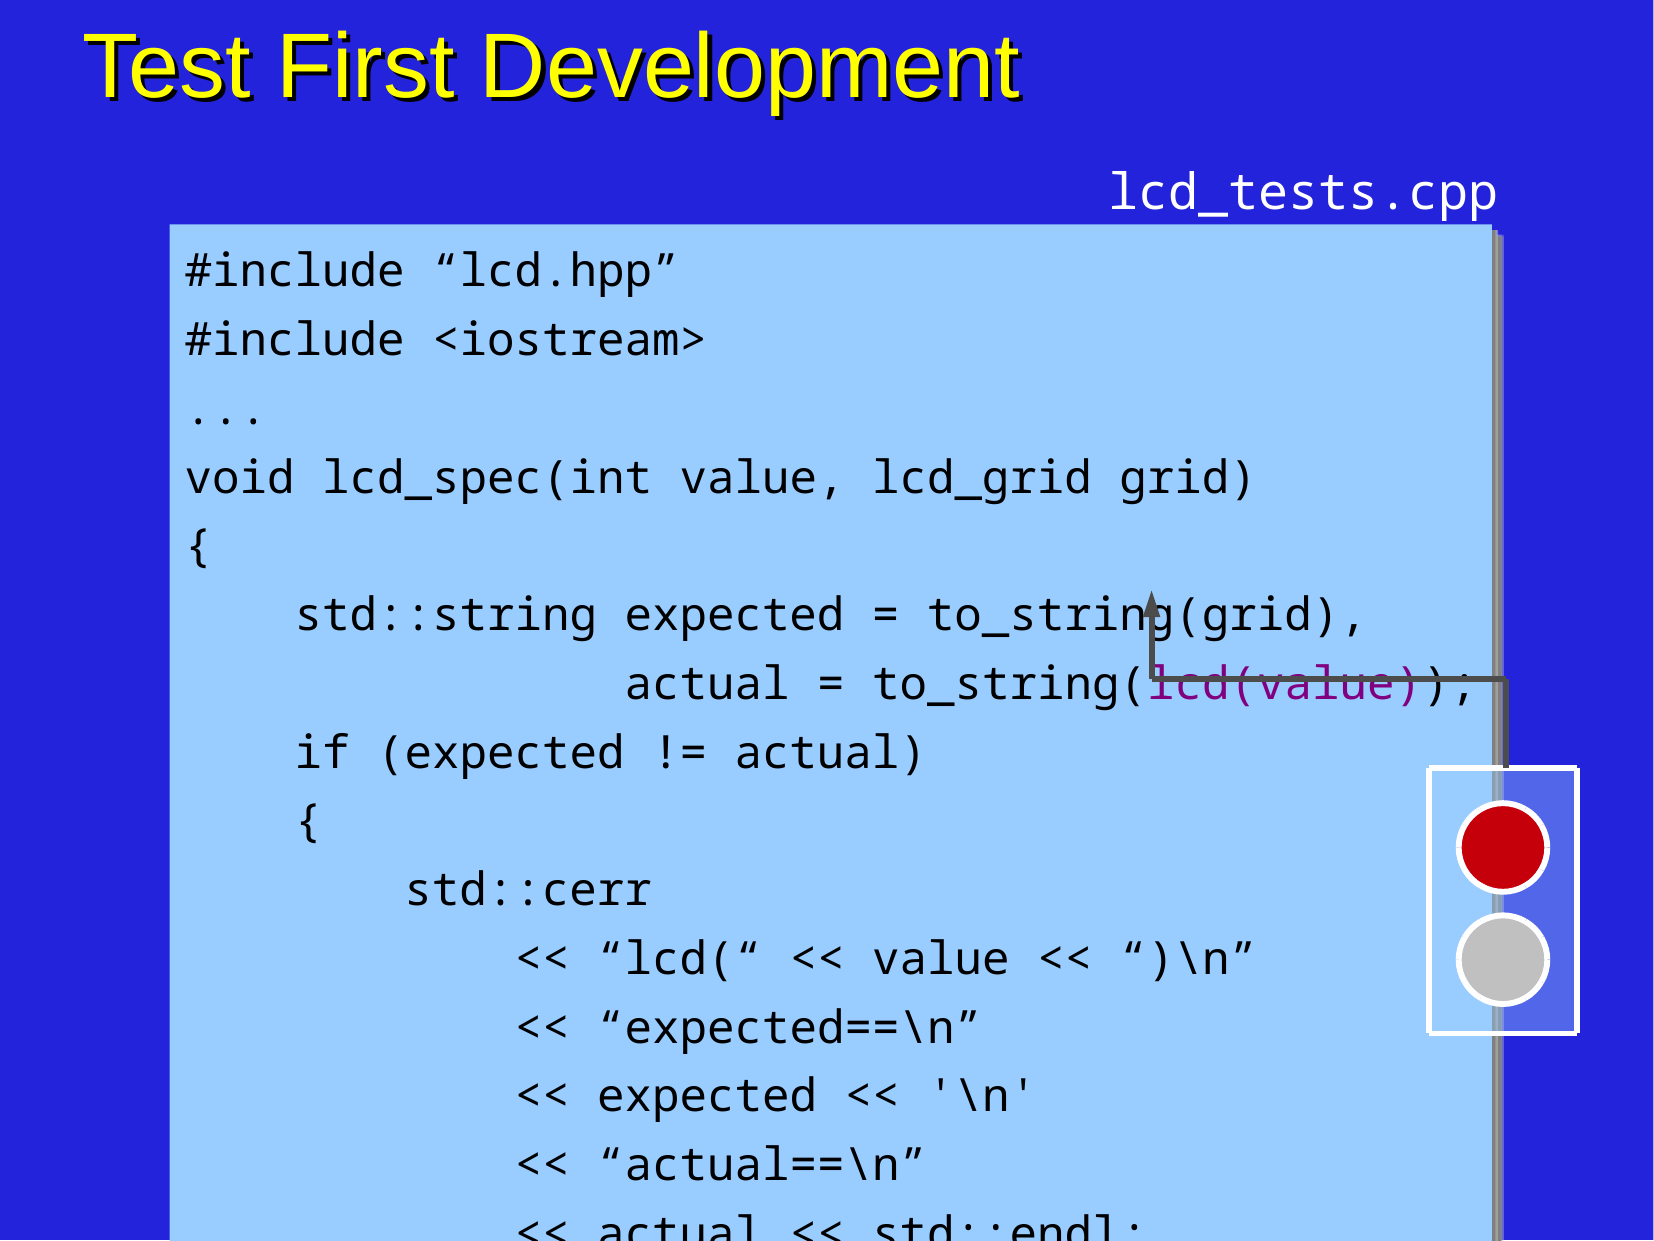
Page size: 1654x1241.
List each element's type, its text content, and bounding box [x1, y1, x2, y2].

text_box [1429, 767, 1577, 1034]
text_box #include “lcd.hpp” #include <iostream> ... void lcd_spec(int value, lcd_grid grid) { std::string expected = to_string(grid), actual = to_string(lcd(value)); if (expected != actual) { std::cerr << “lcd(“ << value << “)\n” << “expected==\n” << expected << '\n' << “actual==\n” << actual << std::endl; std::exit(EXIT_FAILURE); } } [169, 224, 1492, 1241]
text_box lcd_tests.cpp [1093, 148, 1514, 218]
title Test First Development [82, 2, 1571, 130]
